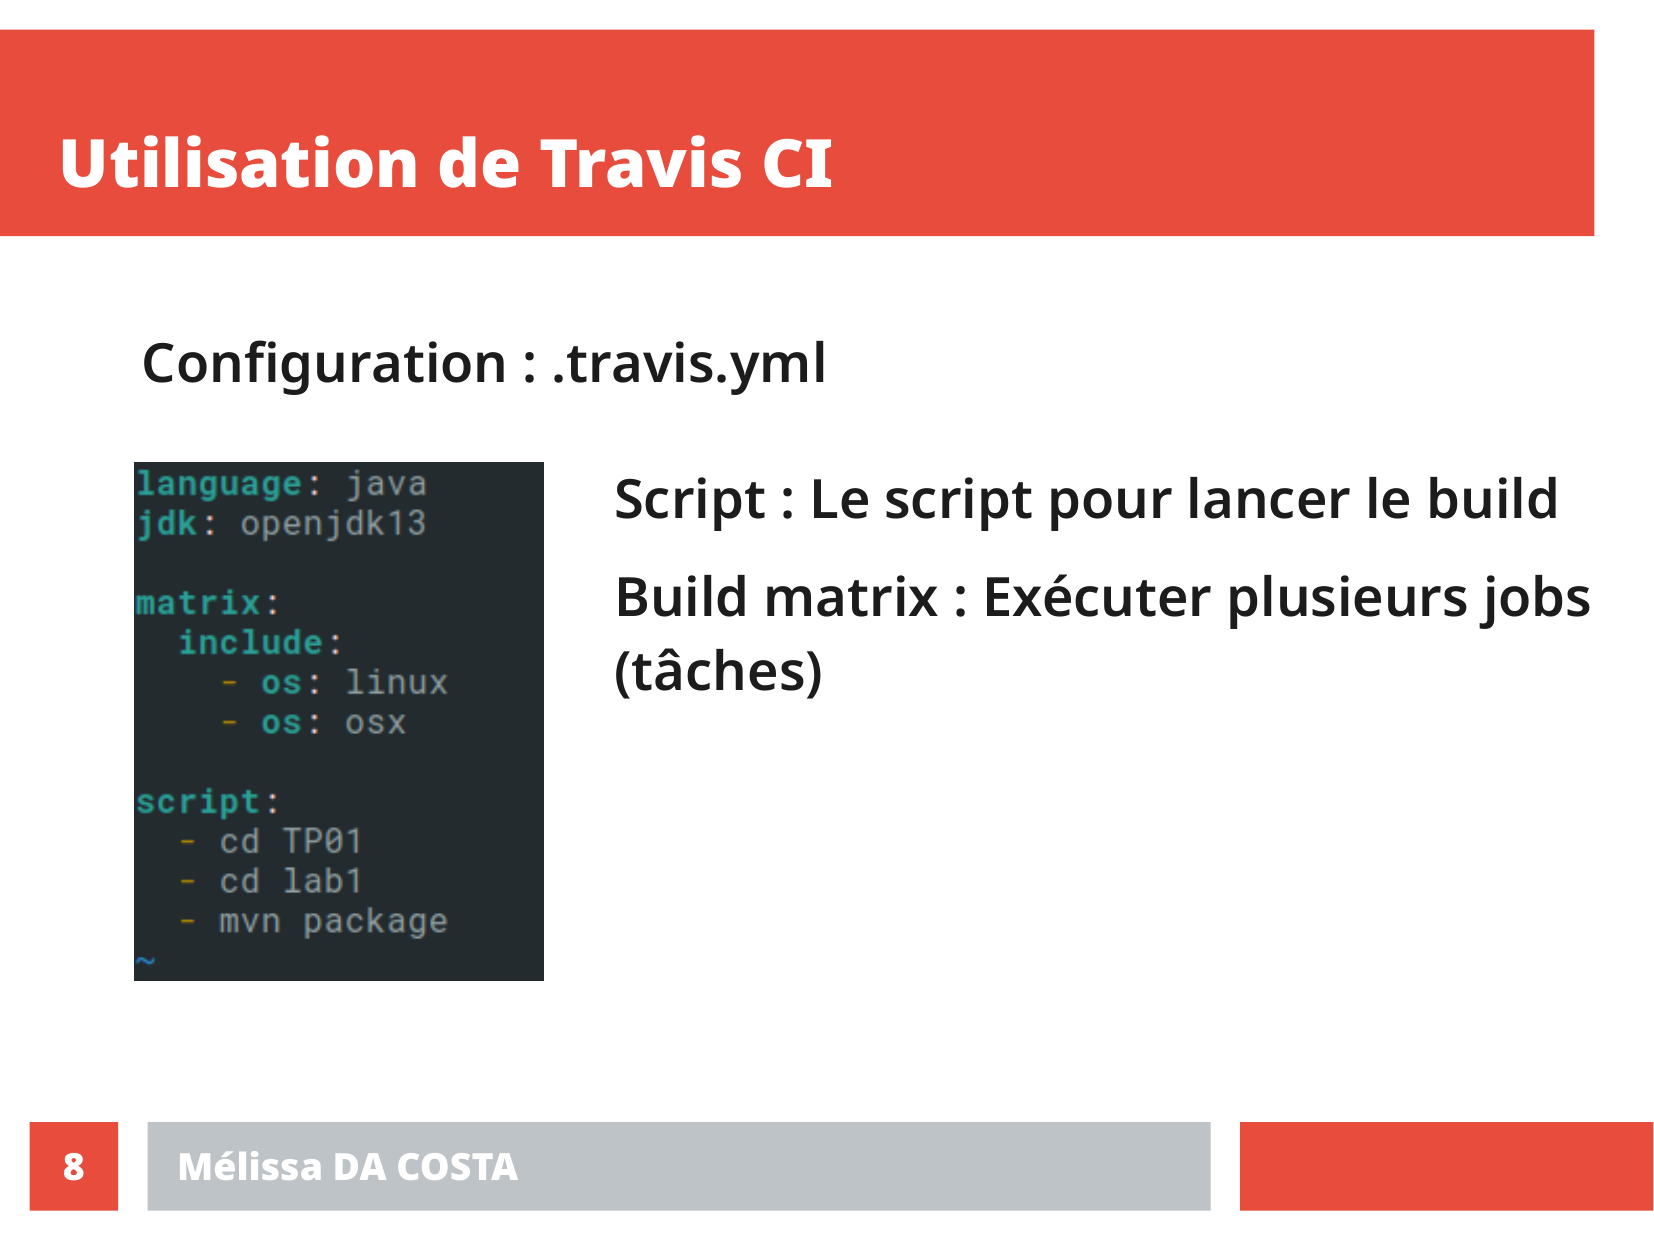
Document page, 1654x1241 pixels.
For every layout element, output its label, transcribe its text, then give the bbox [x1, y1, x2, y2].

list Configuration : .travis.yml [141, 324, 1560, 426]
picture [134, 462, 544, 981]
list Script : Le script pour lancer le build Build matrix : Exécuter plusieurs jobs (tâches) [614, 460, 1642, 993]
title Utilisation de Travis CI [59, 59, 1595, 207]
